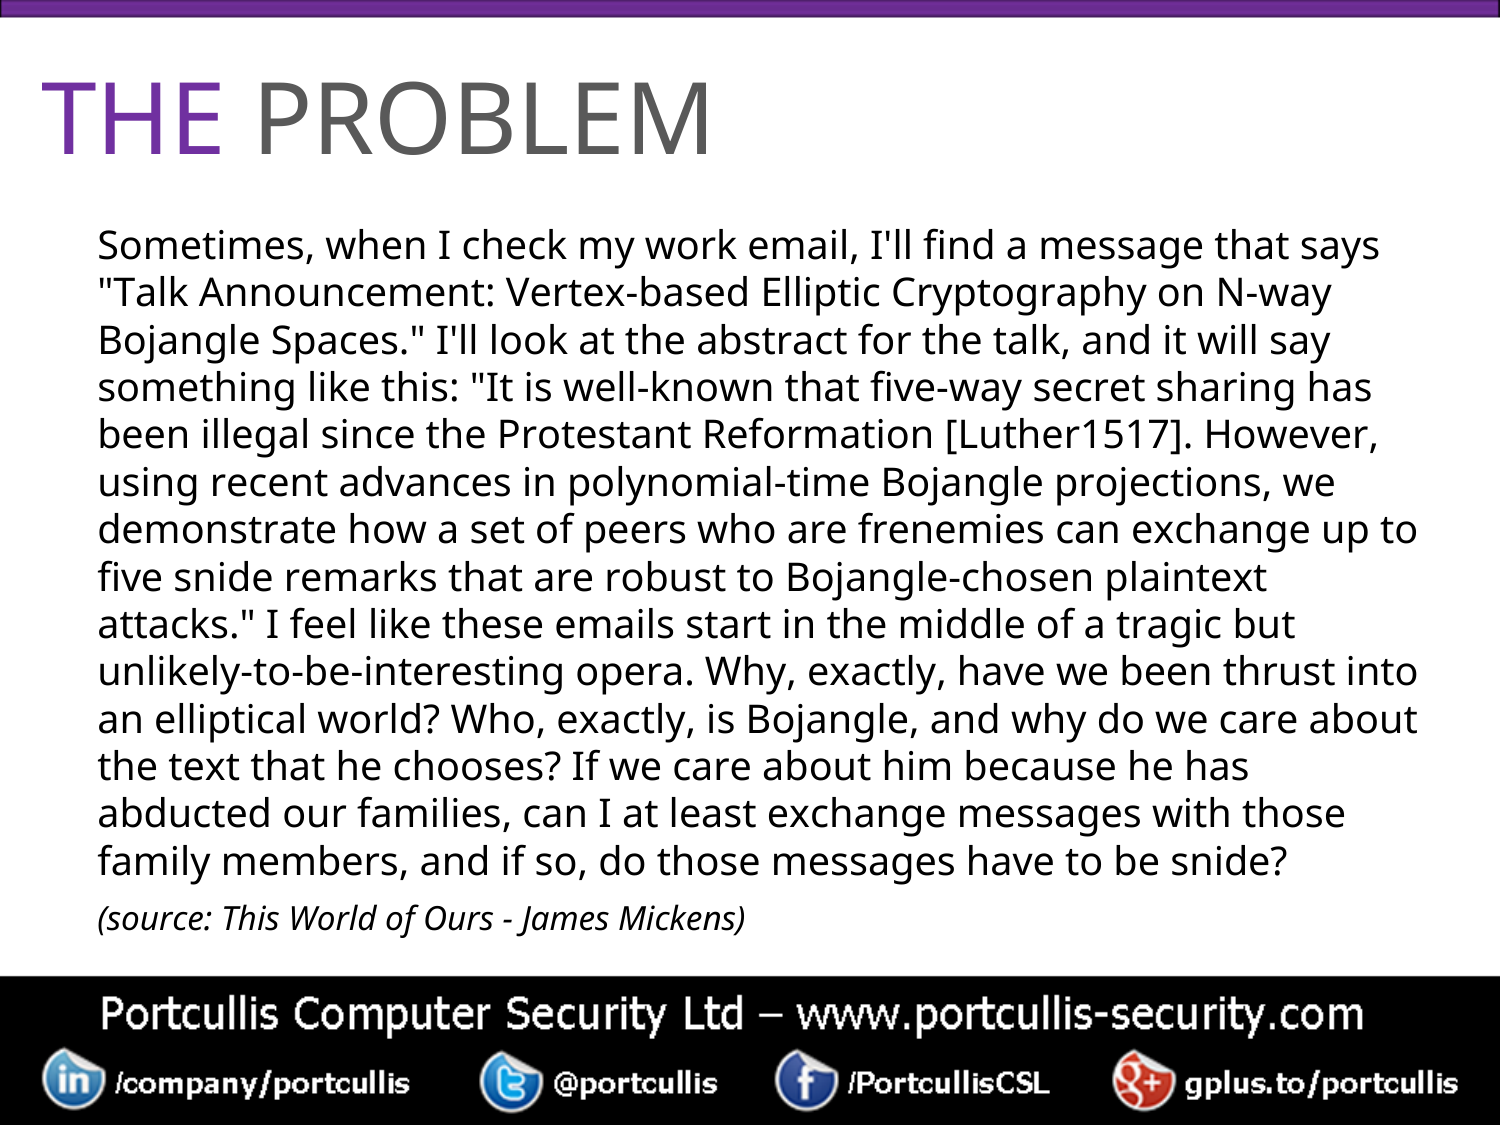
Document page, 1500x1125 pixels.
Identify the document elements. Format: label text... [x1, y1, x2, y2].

title THE PROBLEM [41, 42, 1434, 202]
list Sometimes, when I check my work email, I'll find a message that says "Talk Announcement: Vertex-based Elliptic Cryptography on N-way Bojangle Spaces." I'll look at the abstract for the talk, and it will say something like this: "It is well-known that five-way secret sharing has been illegal since the Protestant Reformation [Luther1517]. However, using recent advances in polynomial-time Bojangle projections, we demonstrate how a set of peers who are frenemies can exchange up to five snide remarks that are robust to Bojangle-chosen plaintext attacks." I feel like these emails start in the middle of a tragic but unlikely-to-be-interesting opera. Why, exactly, have we been thrust into an elliptical world? Who, exactly, is Bojangle, and why do we care about the text that he chooses? If we care about him because he has abducted our families, can I at least exchange messages with those family members, and if so, do those messages have to be snide? (source: This World of Ours - James Mickens) [41, 219, 1428, 965]
picture [0, 0, 1500, 1125]
